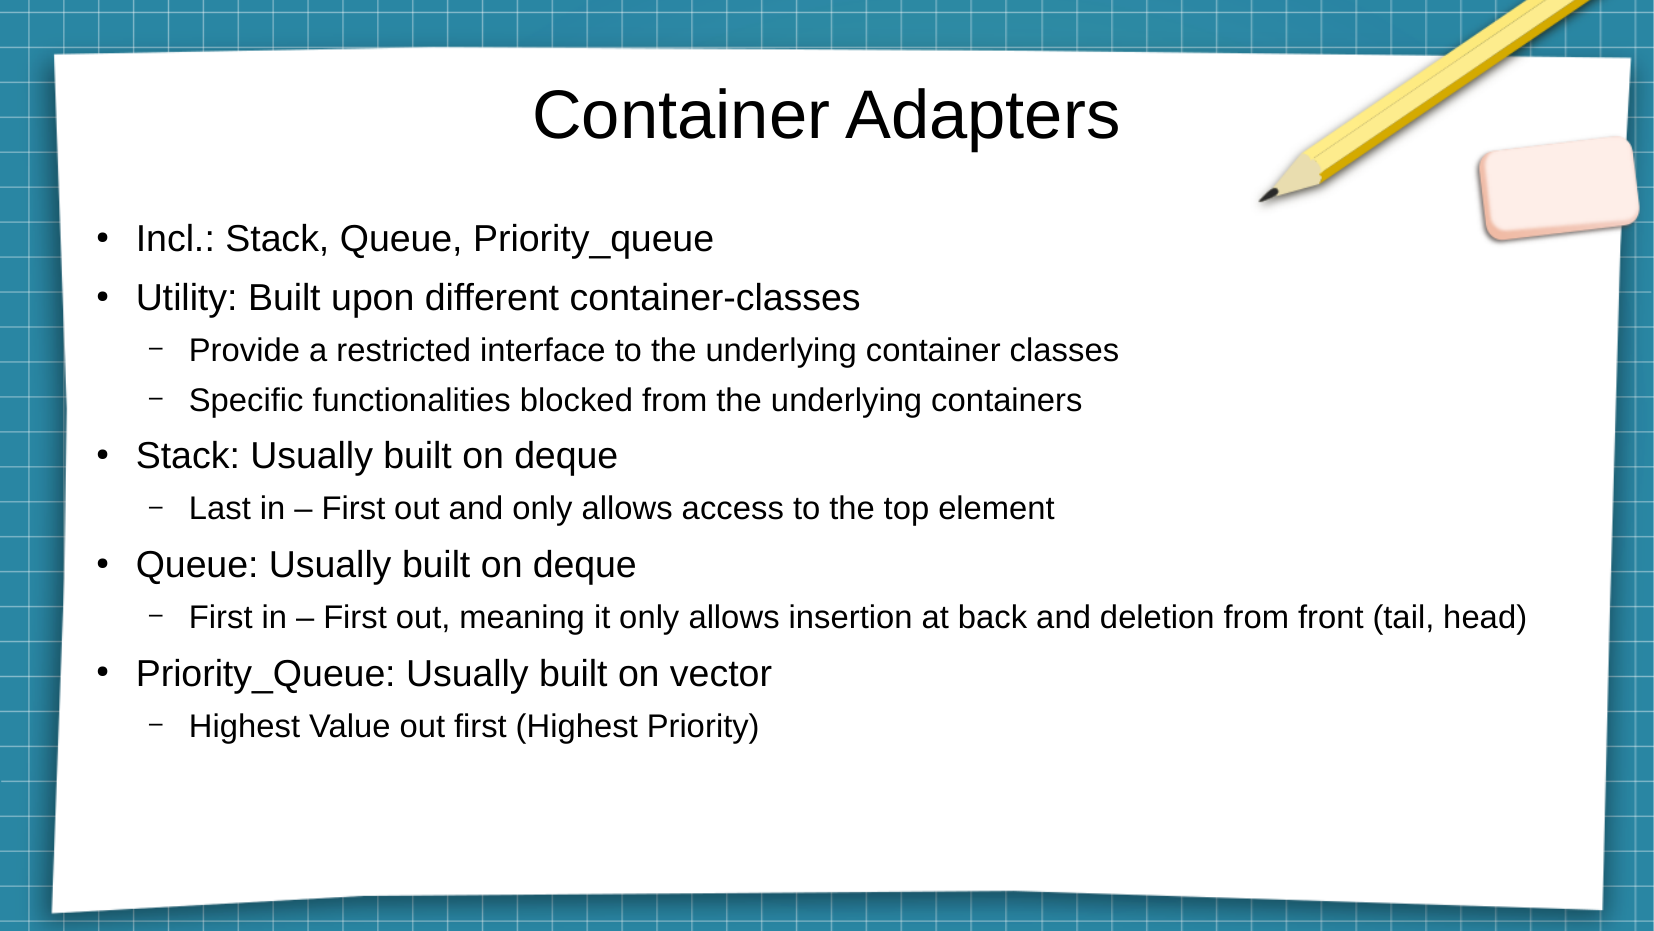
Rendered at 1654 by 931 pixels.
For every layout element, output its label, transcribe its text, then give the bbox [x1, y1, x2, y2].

list Incl.: Stack, Queue, Priority_queue Utility: Built upon different container-classes Provide a restricted interface to the underlying container classes Specific functionalities blocked from the underlying containers Stack: Usually built on deque Last in – First out and only allows access to the top element Queue: Usually built on deque First in – First out, meaning it only allows insertion at back and deletion from front (tail, head) Priority_Queue: Usually built on vector Highest Value out first (Highest Priority) [82, 217, 1571, 758]
picture [0, 0, 1654, 931]
title Container Adapters [82, 37, 1571, 193]
